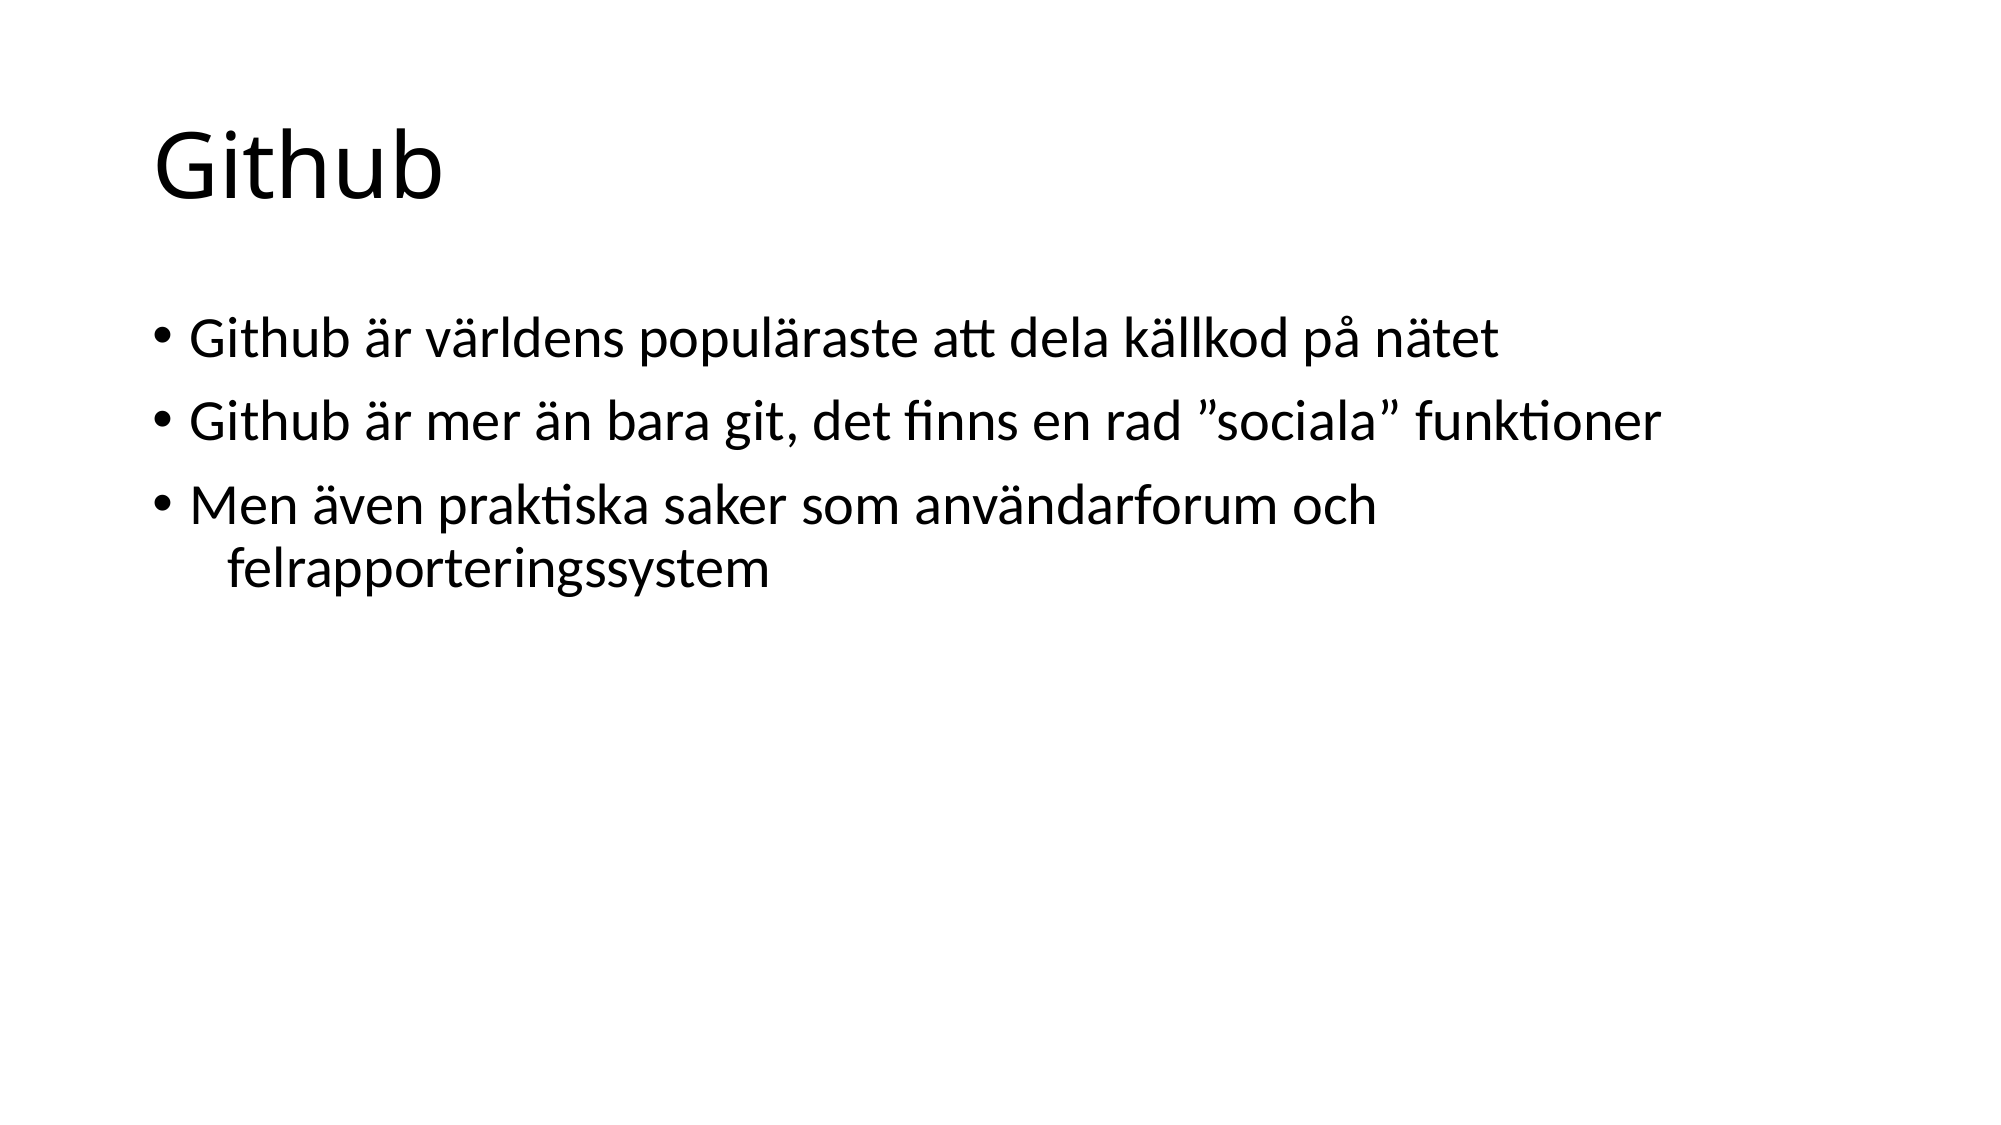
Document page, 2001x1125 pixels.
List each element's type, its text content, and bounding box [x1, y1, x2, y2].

title Github [137, 59, 1863, 278]
list Github är världens populäraste att dela källkod på nätet Github är mer än bara git, det finns en rad ”sociala” funktioner Men även praktiska saker som användarforum och felrapporteringssystem [137, 299, 1863, 1014]
